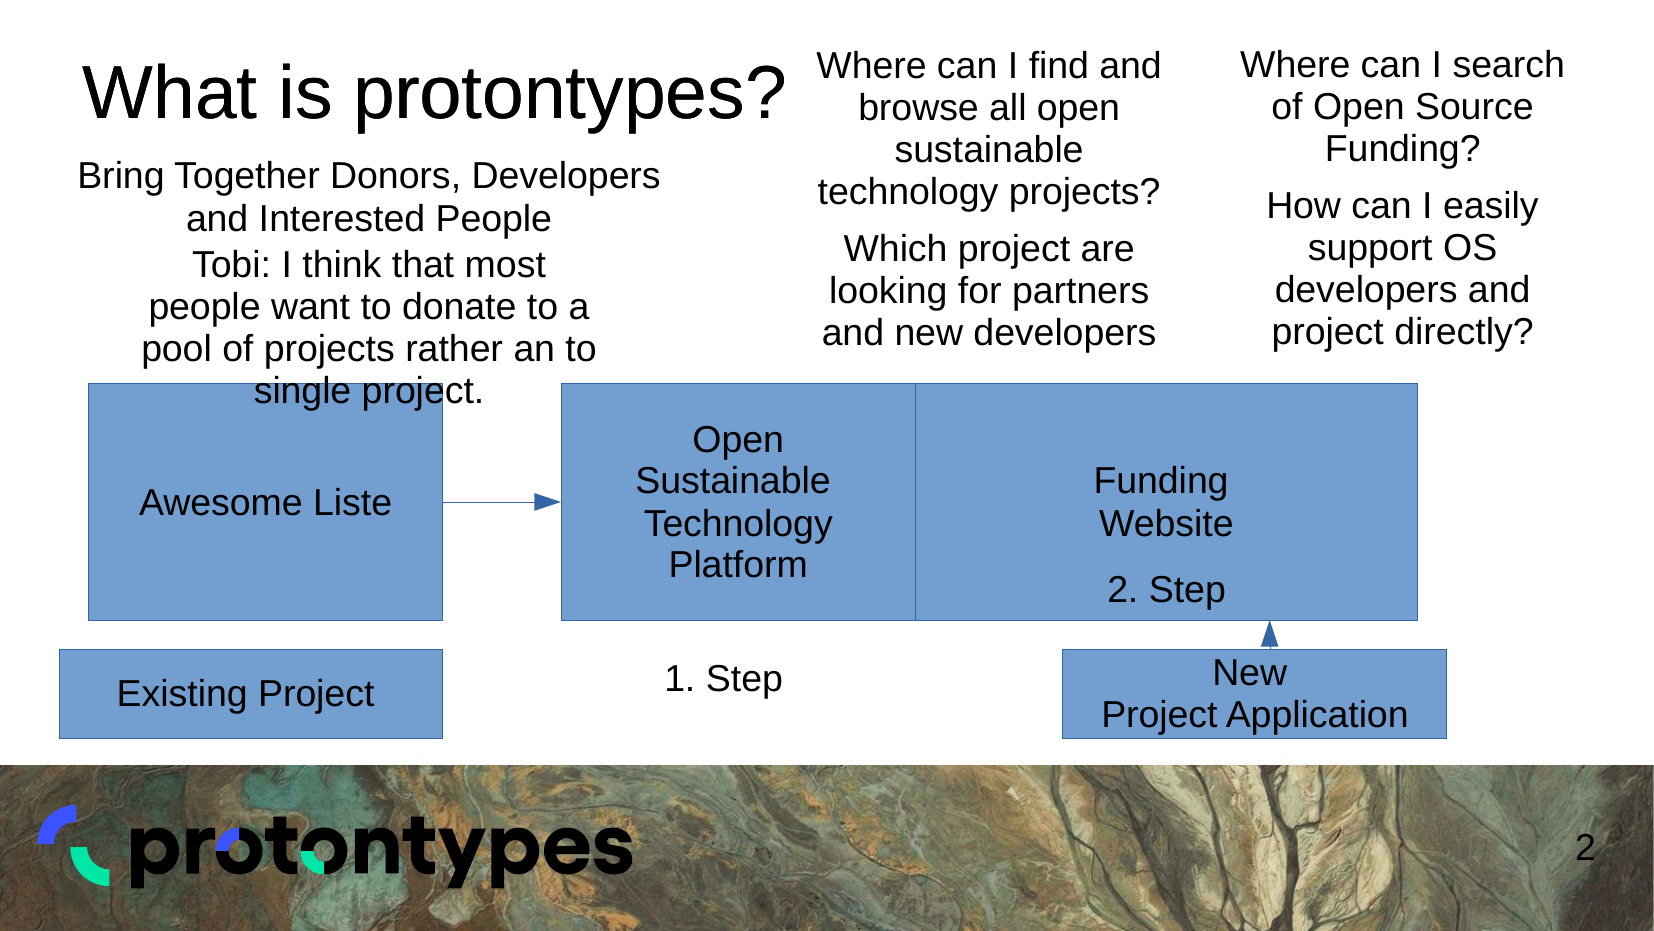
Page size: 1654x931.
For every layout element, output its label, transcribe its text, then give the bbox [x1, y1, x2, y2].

title What is protontypes? [82, 37, 1571, 148]
text_box New Project Application [1062, 649, 1447, 739]
text_box Bring Together Donors, Developers and Interested People [29, 147, 709, 247]
text_box Where can I find and browse all open sustainable technology projects? [797, 148, 1182, 219]
text_box Where can I search of Open Source Funding? [1210, 36, 1595, 177]
text_box Which project are looking for partners and new developers [797, 219, 1182, 361]
picture [0, 0, 1654, 931]
text_box 1. Step [649, 649, 827, 709]
text_box Funding Website [916, 383, 1418, 621]
text_box How can I easily support OS developers and project directly? [1210, 177, 1595, 360]
text_box Awesome Liste [88, 383, 443, 621]
text_box Tobi: I think that most people want to donate to a pool of projects rather an to single project. [118, 236, 621, 419]
text_box Open Sustainable Technology Platform [561, 383, 916, 621]
text_box 2. Step [1092, 561, 1270, 621]
text_box Existing Project [59, 649, 443, 739]
